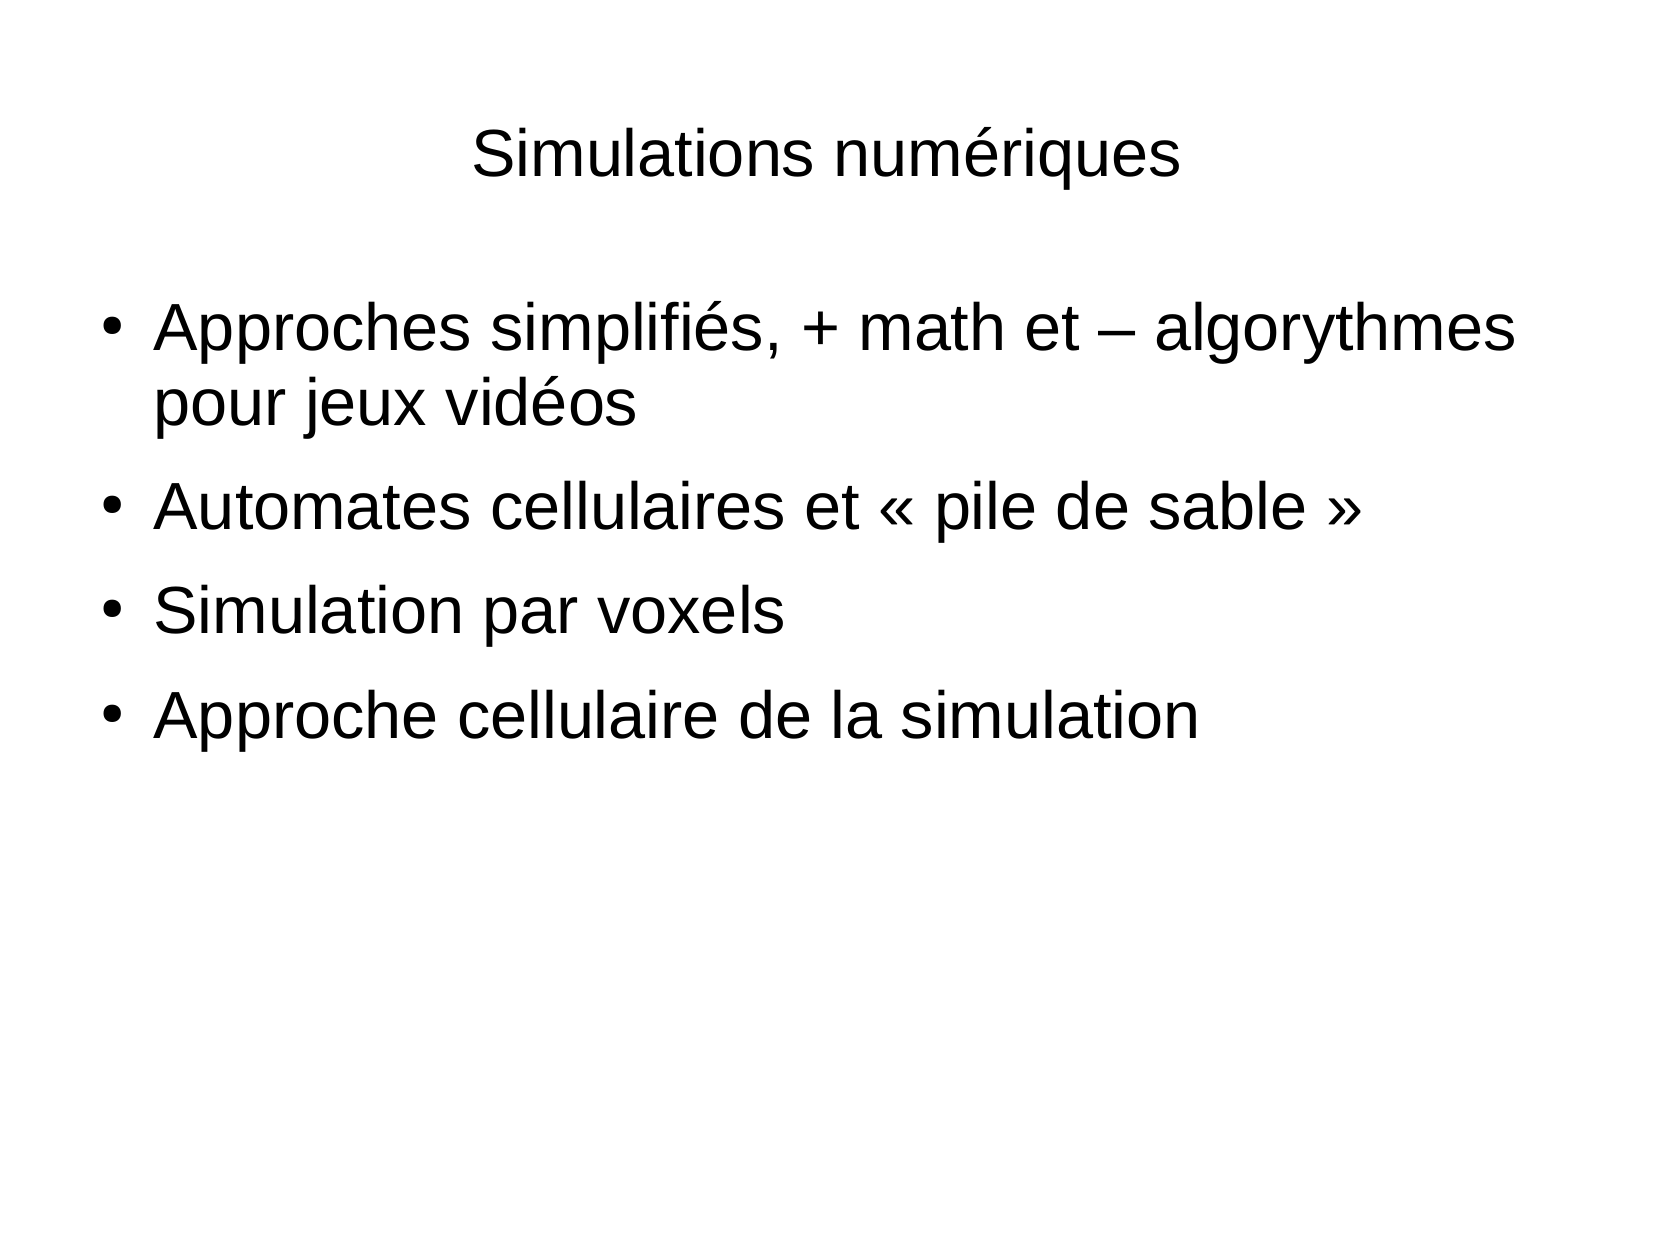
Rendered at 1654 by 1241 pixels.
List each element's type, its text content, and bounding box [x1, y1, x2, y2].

list Approches simplifiés, + math et – algorythmes pour jeux vidéos Automates cellulaires et « pile de sable » Simulation par voxels Approche cellulaire de la simulation [82, 290, 1571, 1010]
title Simulations numériques [82, 49, 1571, 257]
